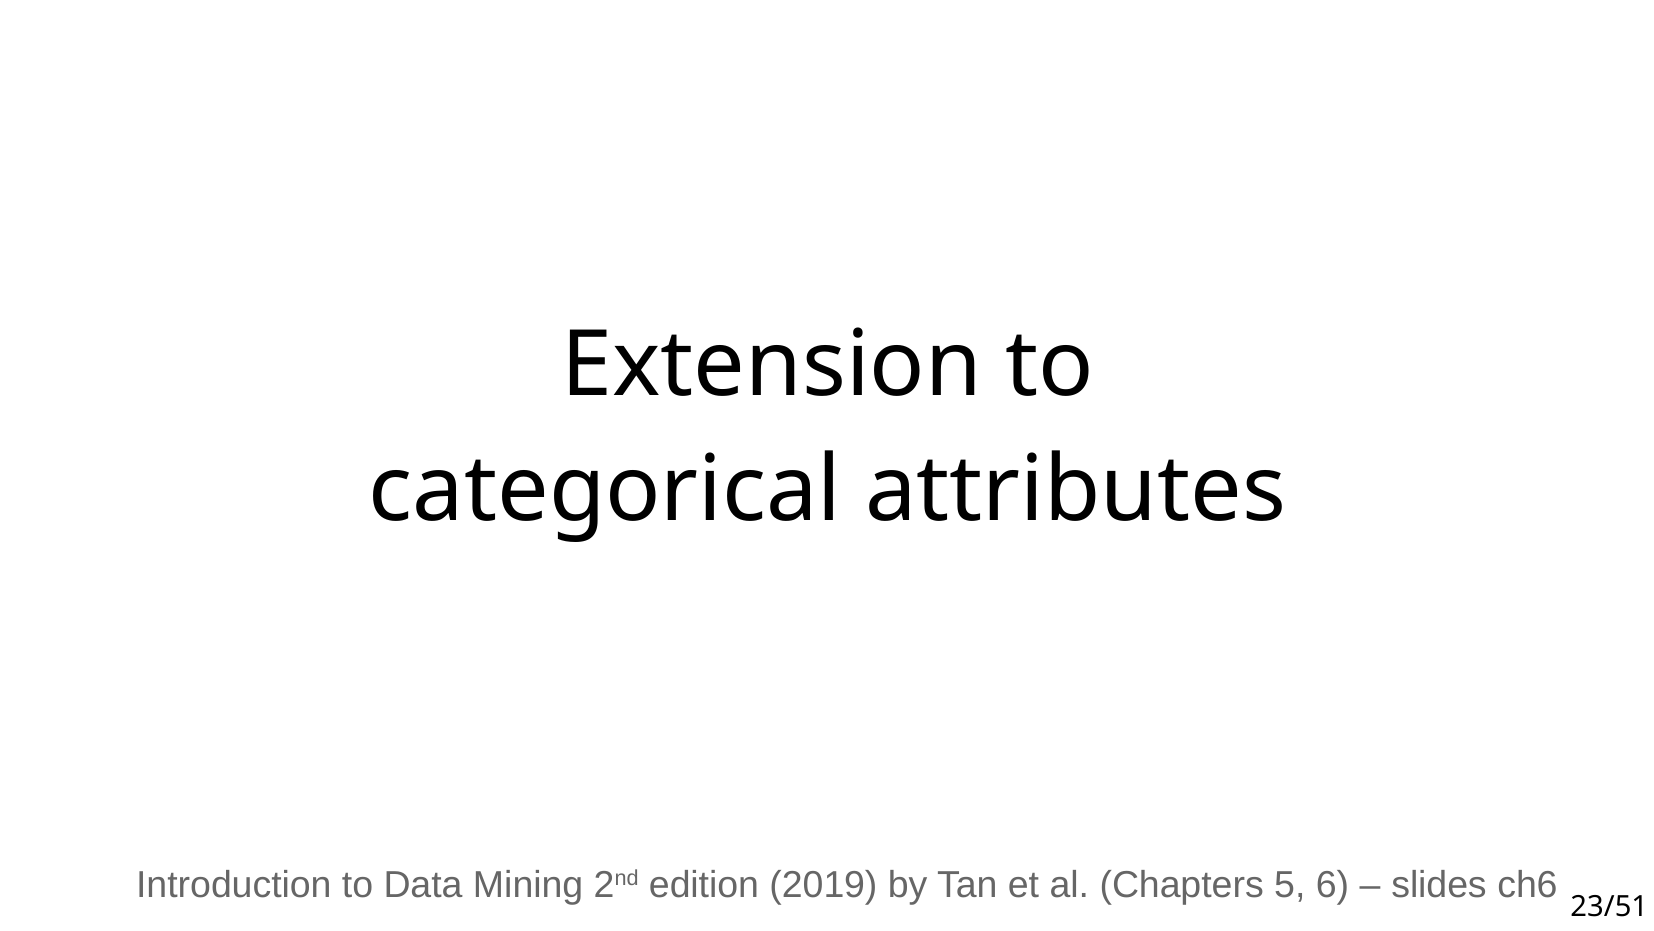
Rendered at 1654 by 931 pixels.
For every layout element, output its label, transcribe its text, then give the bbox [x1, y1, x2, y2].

text_box Introduction to Data Mining 2nd edition (2019) by Tan et al. (Chapters 5, 6) – slides ch6 [121, 856, 1573, 915]
title Extension to categorical attributes [0, 293, 1654, 552]
